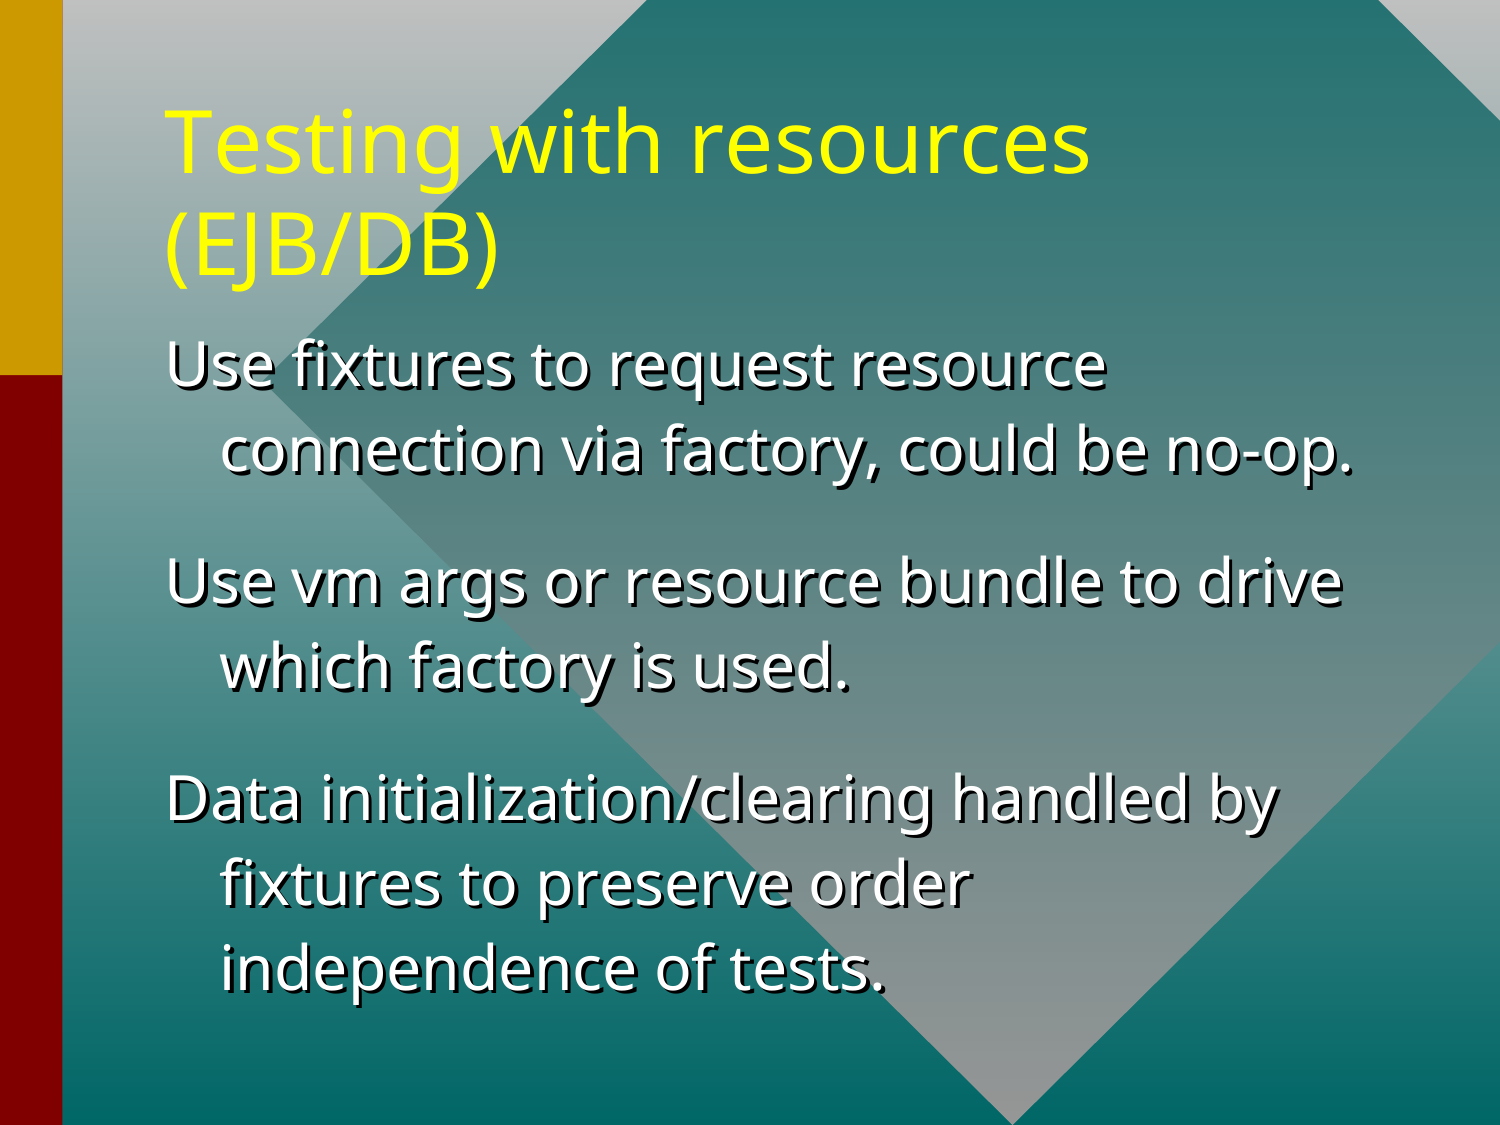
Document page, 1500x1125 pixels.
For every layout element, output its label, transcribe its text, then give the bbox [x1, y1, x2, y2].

title Testing with resources (EJB/DB) [150, 96, 1351, 292]
list Use fixtures to request resource connection via factory, could be no-op. Use vm args or resource bundle to drive which factory is used. Data initialization/clearing handled by fixtures to preserve order independence of tests. [149, 312, 1388, 976]
